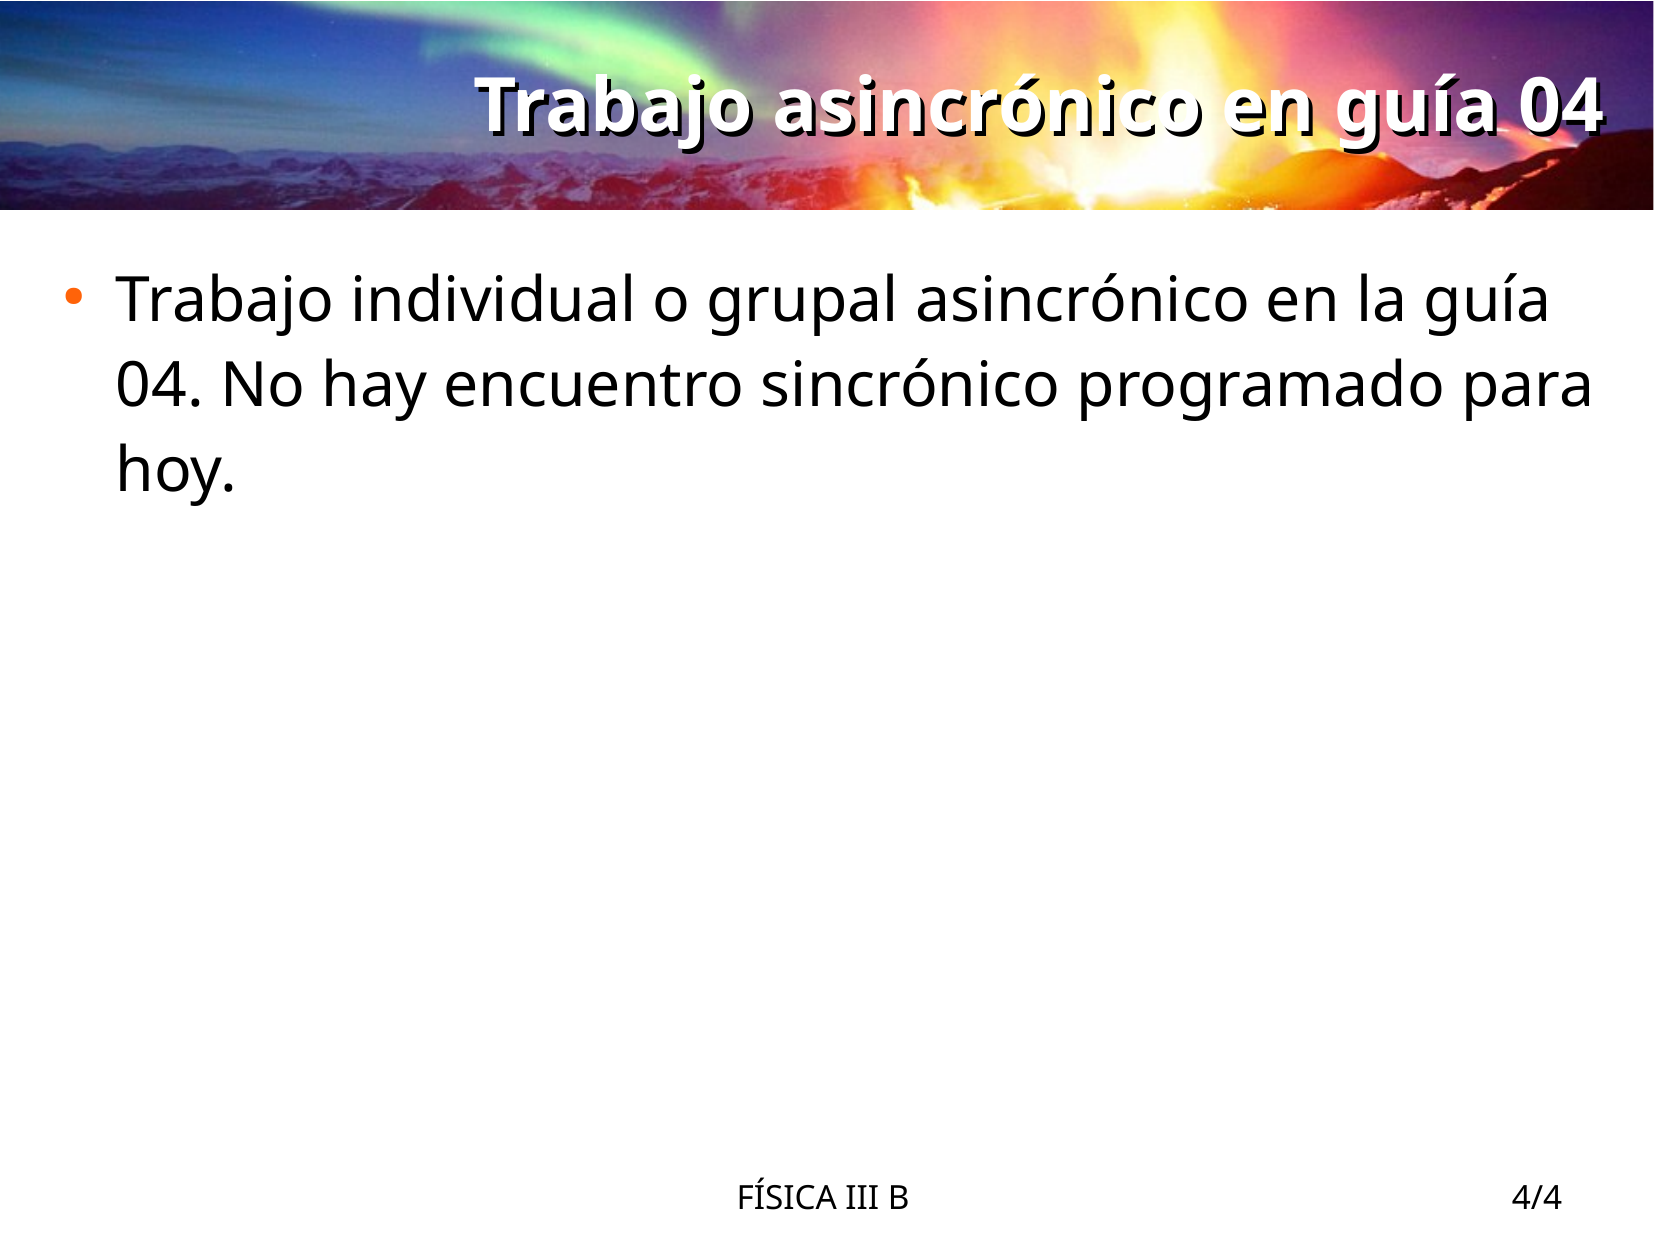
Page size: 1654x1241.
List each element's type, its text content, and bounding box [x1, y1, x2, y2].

picture [0, 1, 1654, 210]
list Trabajo individual o grupal asincrónico en la guía 04. No hay encuentro sincrónico programado para hoy. [45, 255, 1606, 1156]
title Trabajo asincrónico en guía 04 [45, 15, 1606, 191]
